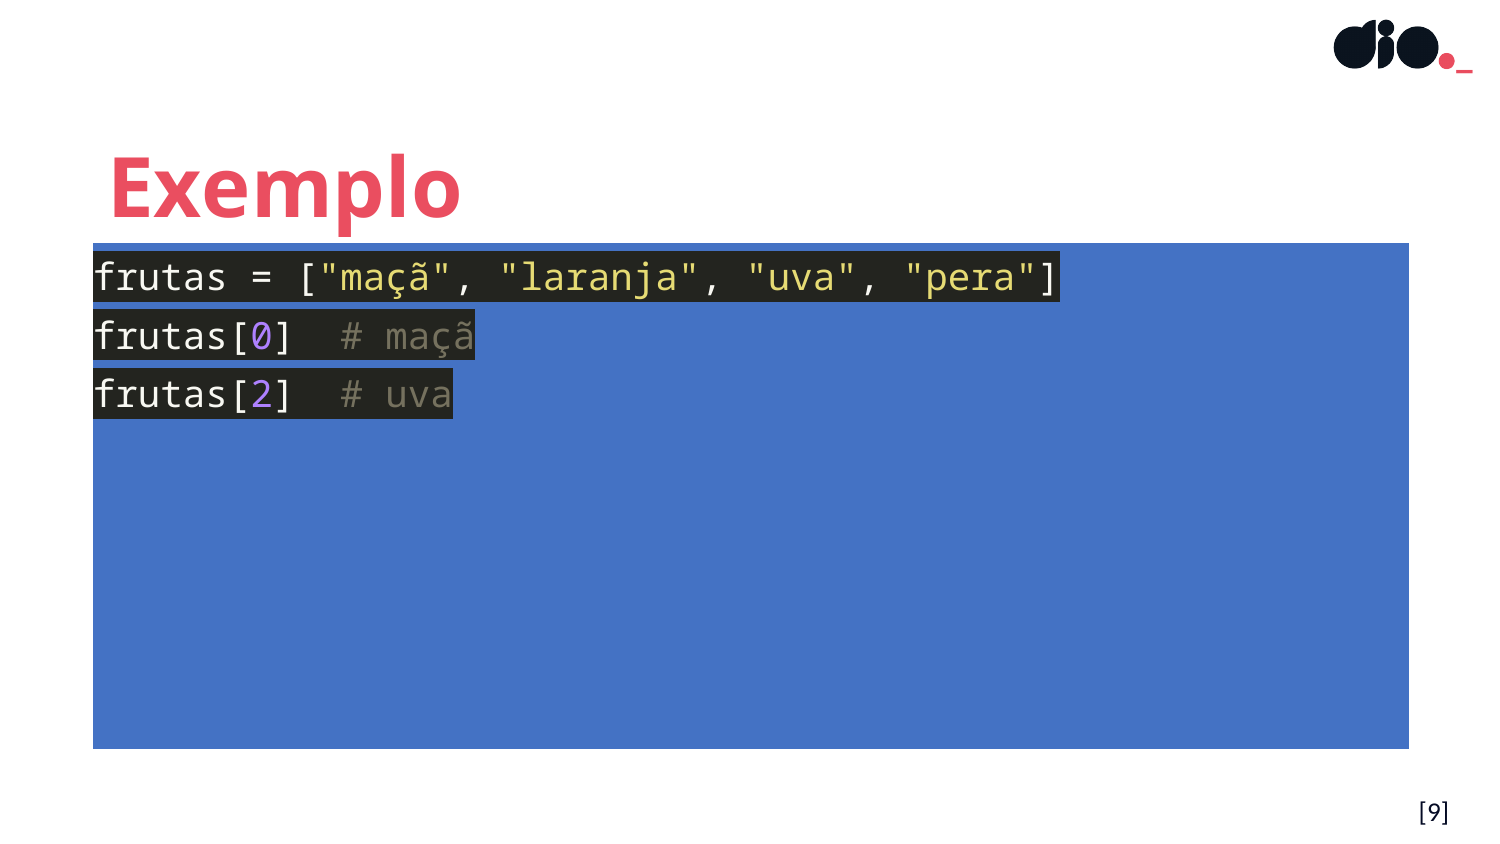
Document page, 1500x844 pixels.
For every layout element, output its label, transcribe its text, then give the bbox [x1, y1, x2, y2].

table_header frutas = ["maçã", "laranja", "uva", "pera"] frutas[0] # maçã frutas[2] # uva [93, 243, 1409, 749]
text_box [] [1403, 779, 1494, 844]
text_box Exemplo [92, 104, 1408, 243]
